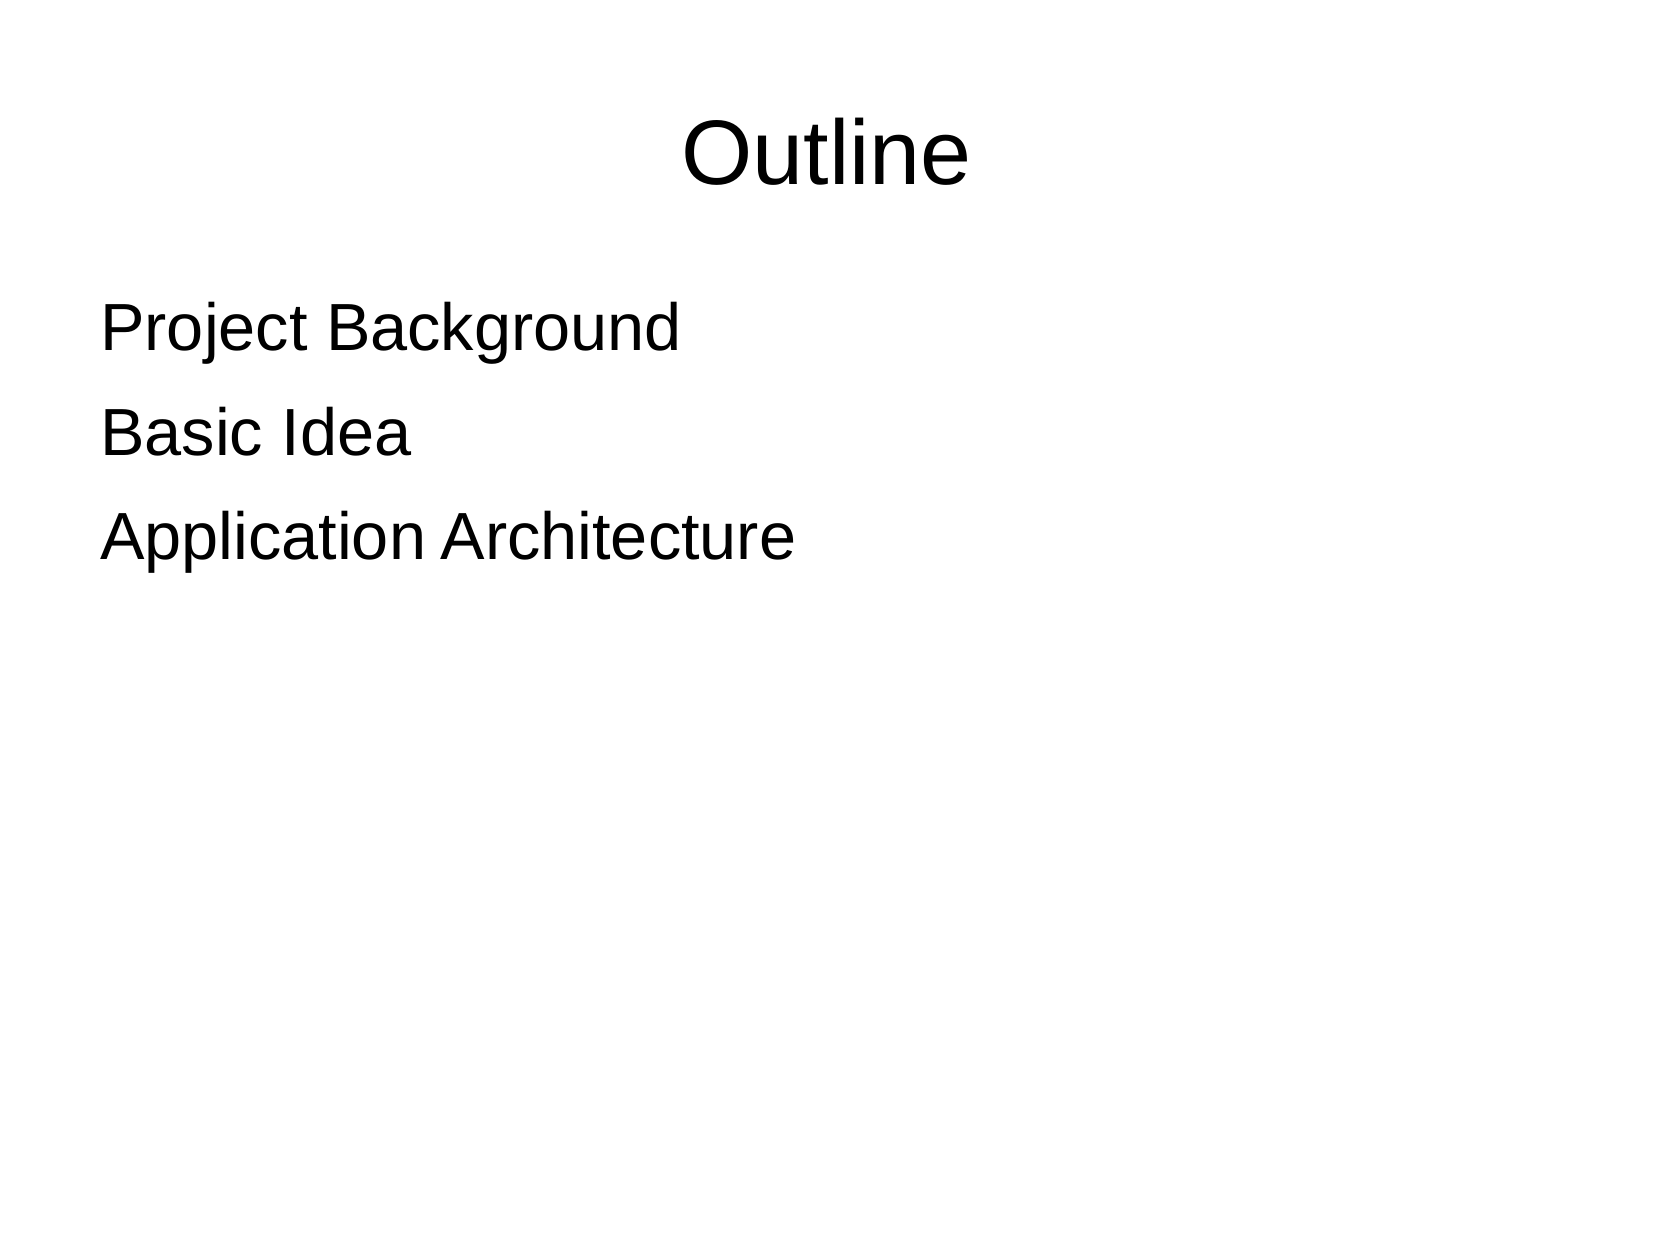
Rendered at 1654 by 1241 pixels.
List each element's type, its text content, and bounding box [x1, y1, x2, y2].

list Project Background Basic Idea Application Architecture [82, 290, 1571, 1094]
title Outline [82, 49, 1571, 257]
